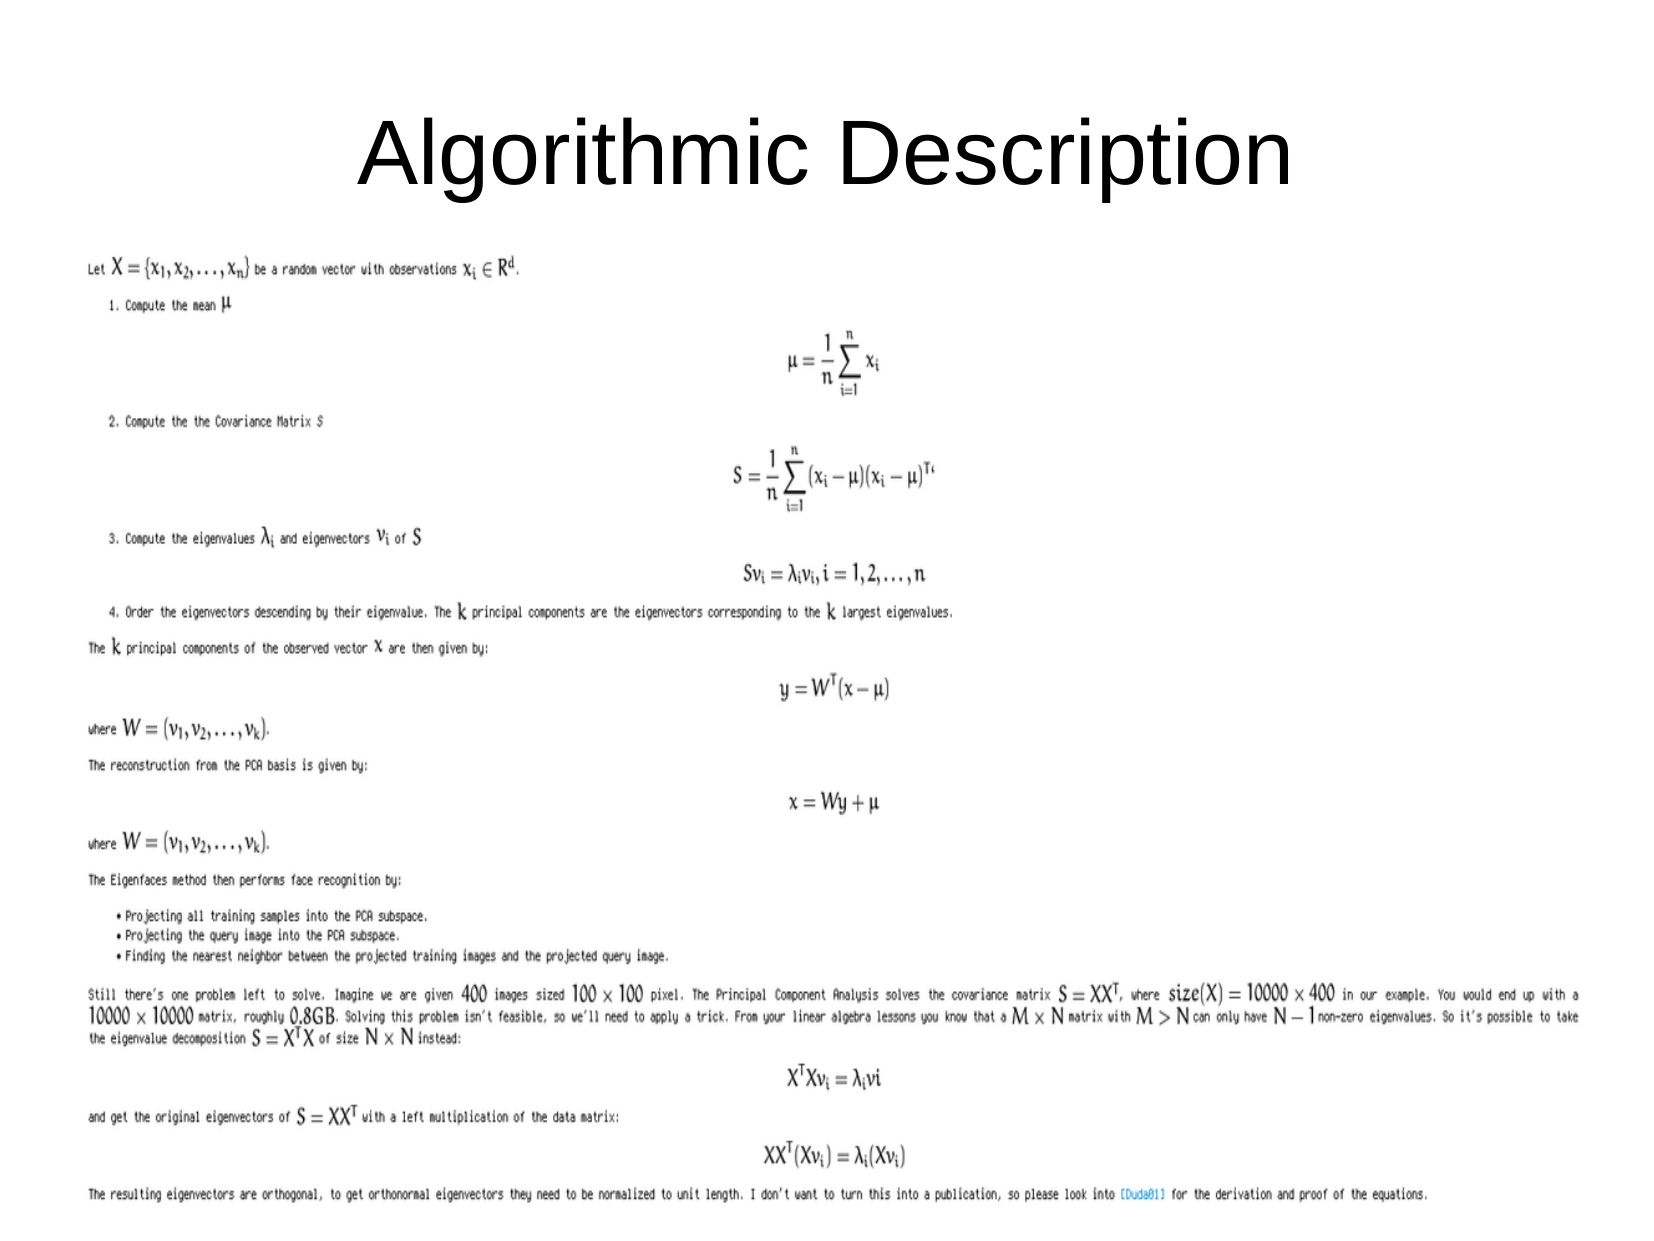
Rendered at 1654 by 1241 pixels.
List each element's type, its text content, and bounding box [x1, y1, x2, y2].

picture [75, 254, 1591, 1216]
title Algorithmic Description [82, 49, 1571, 254]
